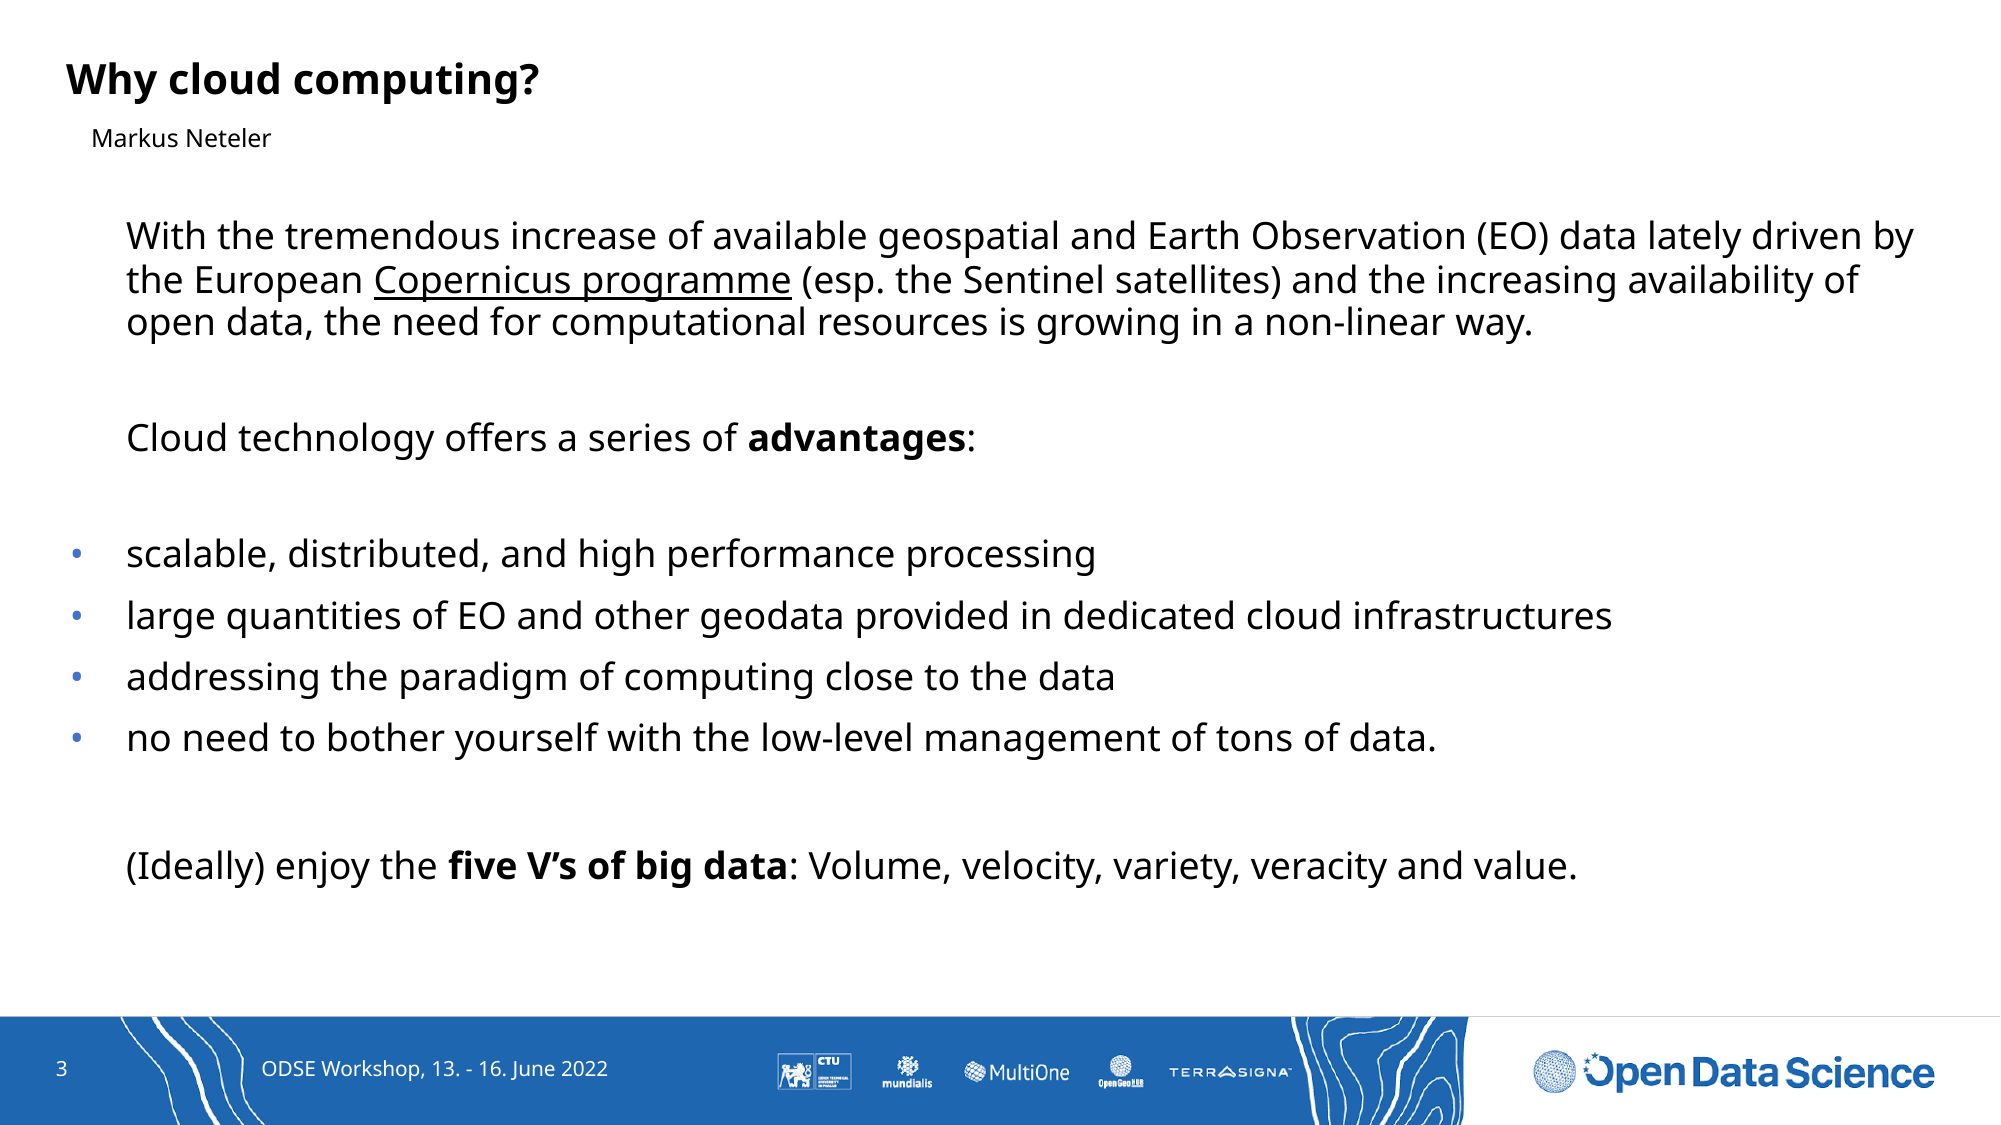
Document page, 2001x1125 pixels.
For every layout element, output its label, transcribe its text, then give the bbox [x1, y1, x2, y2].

list With the tremendous increase of available geospatial and Earth Observation (EO) data lately driven by the European Copernicus programme (esp. the Sentinel satellites) and the increasing availability of open data, the need for computational resources is growing in a non-linear way. Cloud technology offers a series of advantages: scalable, distributed, and high performance processing large quantities of EO and other geodata provided in dedicated cloud infrastructures addressing the paradigm of computing close to the data no need to bother yourself with the low-level management of tons of data. (Ideally) enjoy the five V’s of big data: Volume, velocity, variety, veracity and value. [51, 209, 1933, 993]
title Why cloud computing? [51, 50, 1345, 112]
slide_number <number> [40, 1047, 174, 1108]
subtitle Markus Neteler [51, 118, 1345, 166]
picture [0, 0, 2001, 1125]
footer ODSE Workshop, 13. - 16. June 2022 [246, 1047, 777, 1108]
